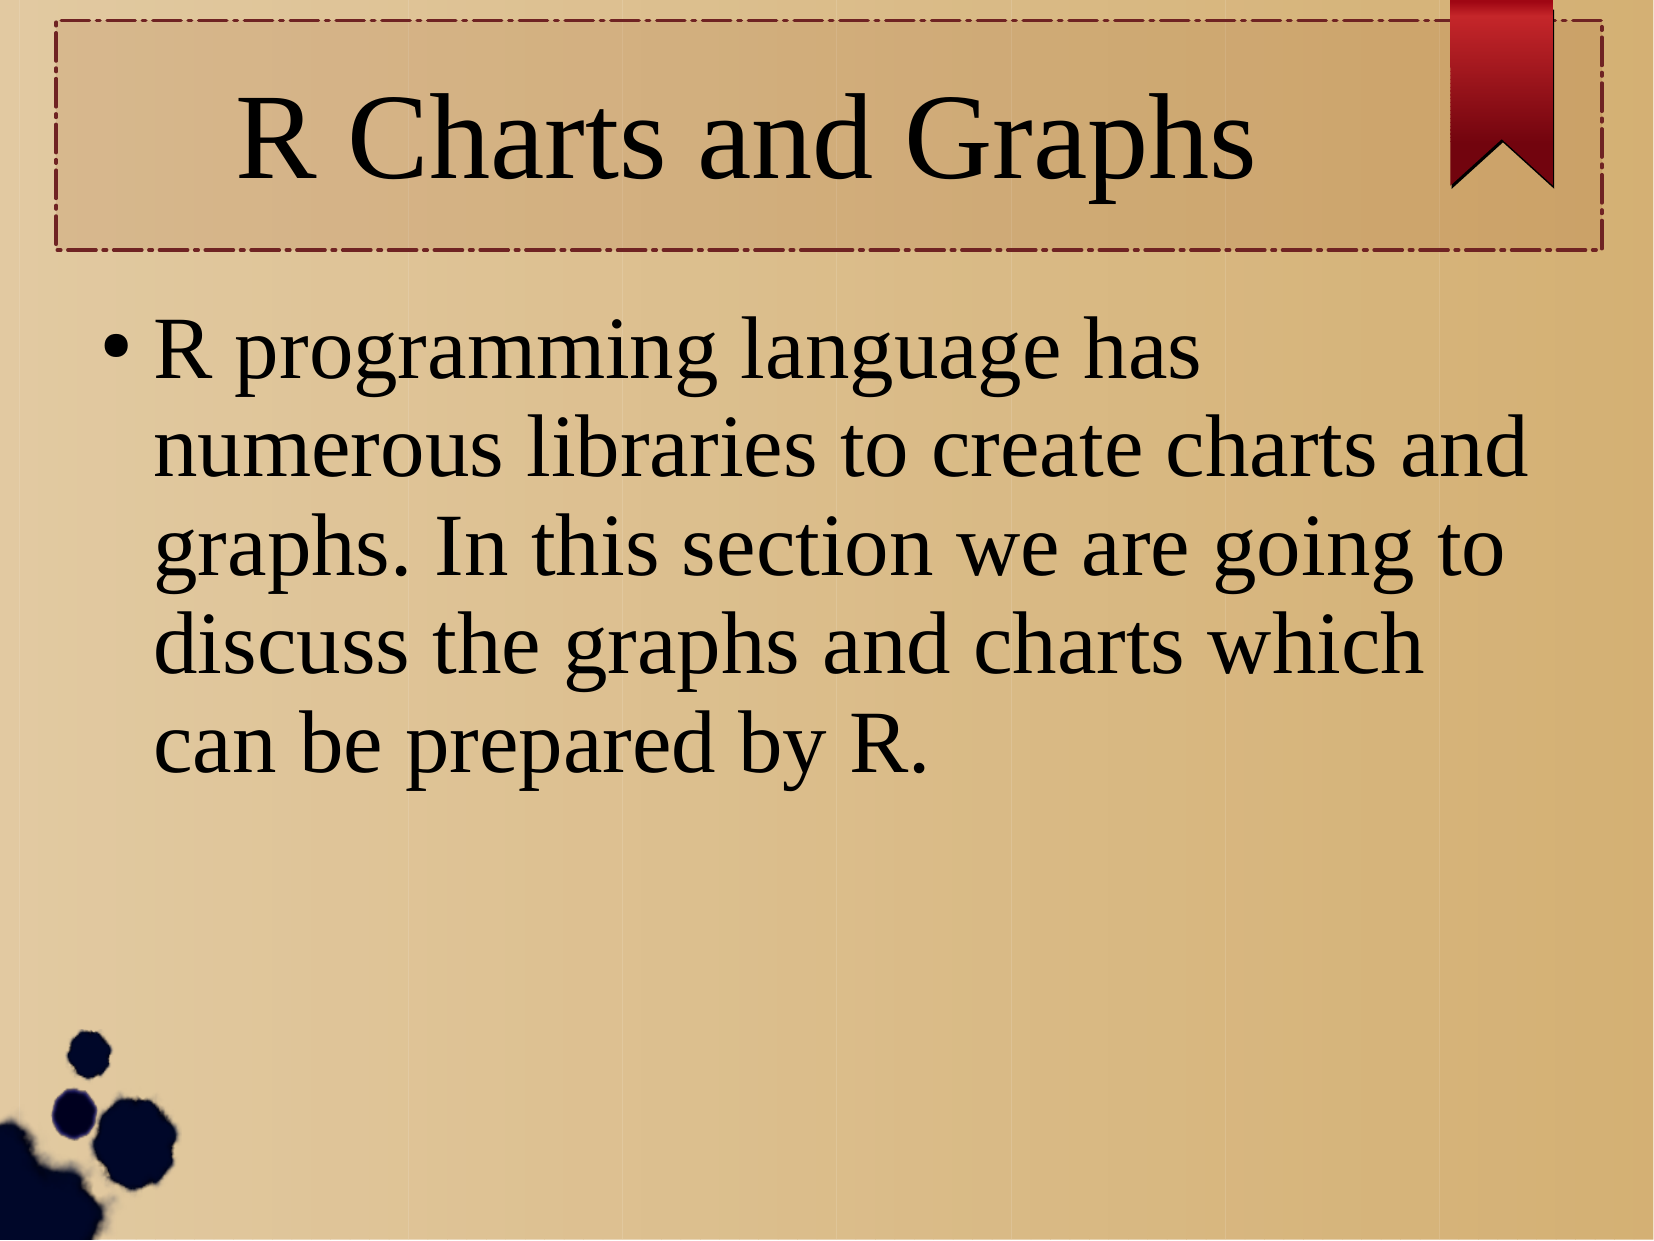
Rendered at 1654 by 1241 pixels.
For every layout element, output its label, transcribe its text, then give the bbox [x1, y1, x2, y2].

list R programming language has numerous libraries to create charts and graphs. In this section we are going to discuss the graphs and charts which can be prepared by R. [82, 299, 1571, 1019]
title R Charts and Graphs [82, 47, 1412, 229]
